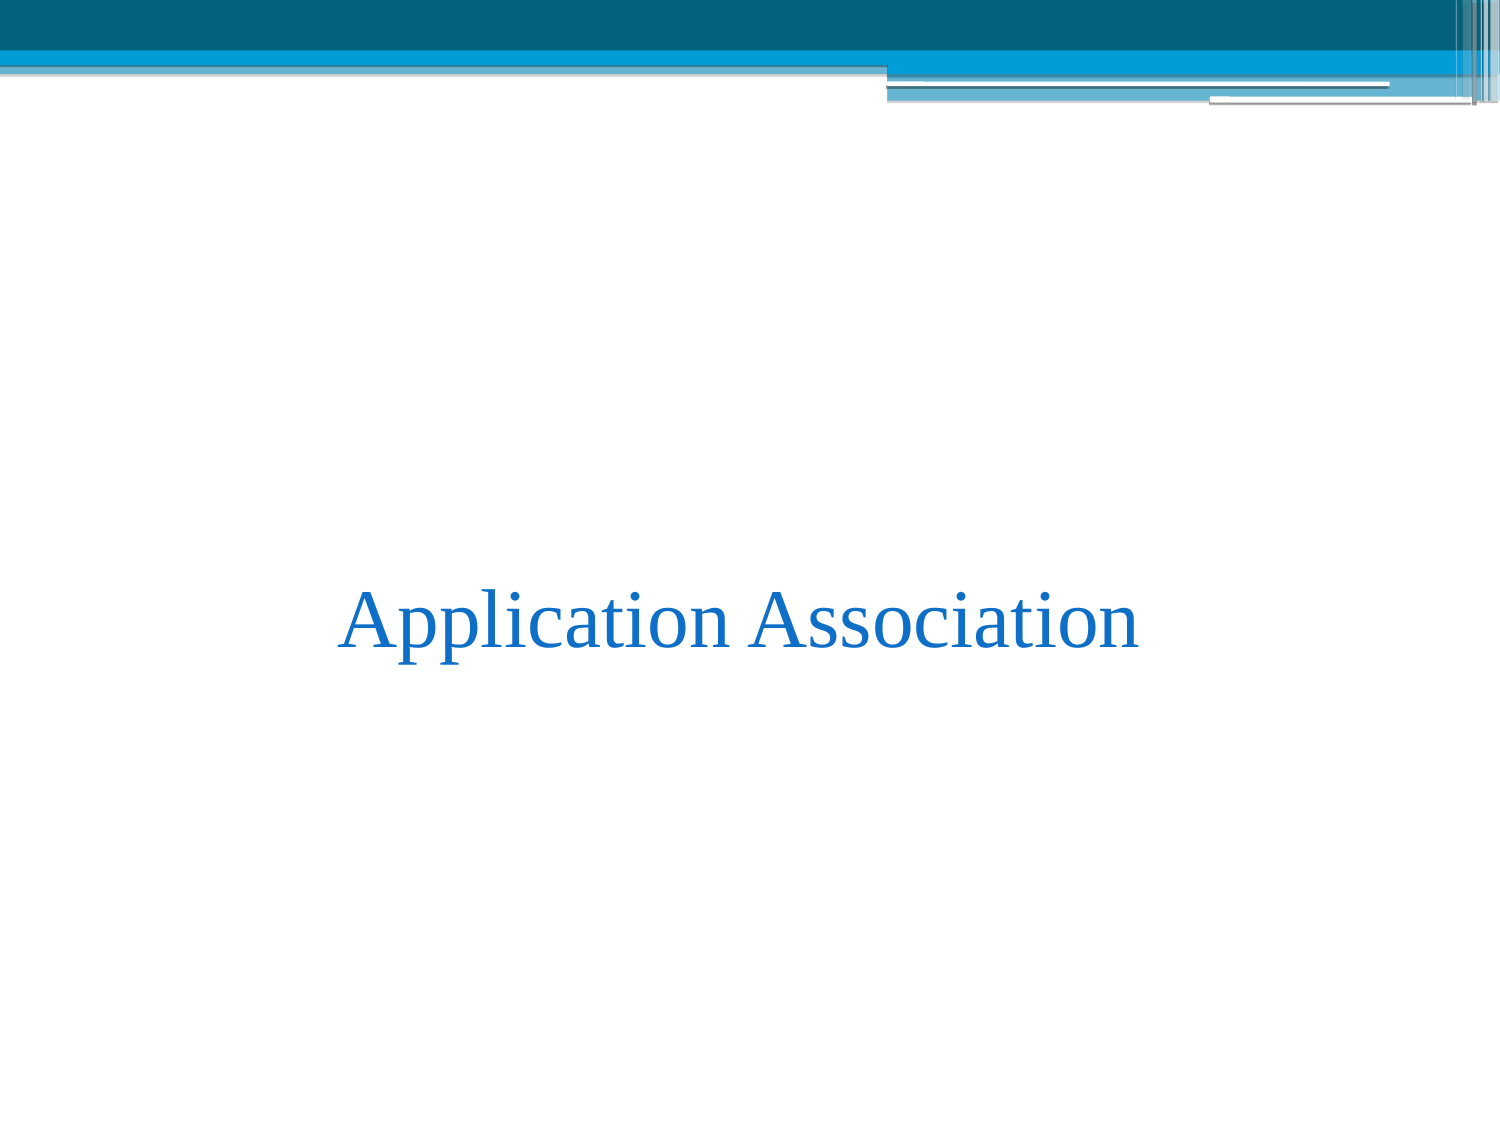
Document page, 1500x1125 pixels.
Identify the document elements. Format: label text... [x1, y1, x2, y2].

title Application Association [0, 527, 1500, 703]
